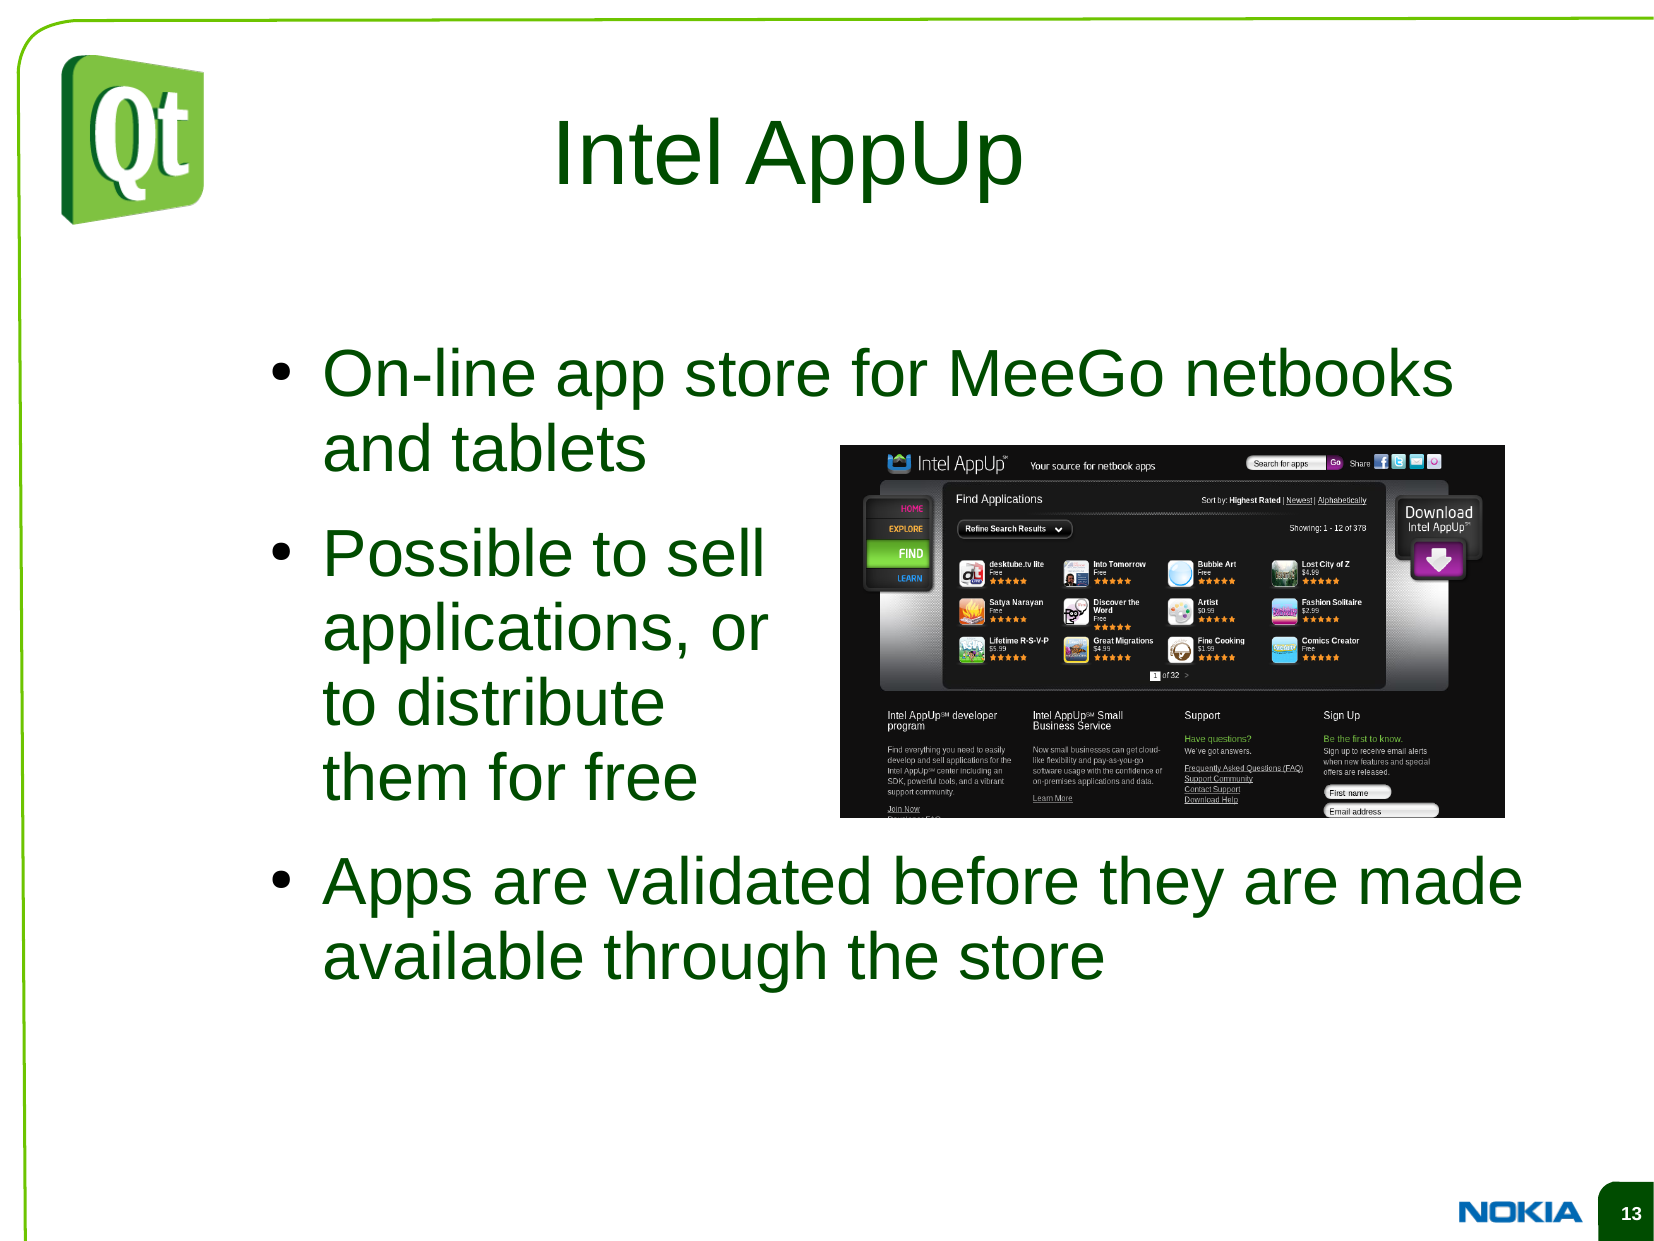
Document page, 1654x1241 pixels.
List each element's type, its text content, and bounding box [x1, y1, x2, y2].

picture [1459, 1201, 1583, 1223]
title Intel AppUp [251, 56, 1327, 250]
list On-line app store for MeeGo netbooks and tablets Possible to sell applications, or to distribute them for free Apps are validated before they are made available through the store [251, 336, 1571, 1141]
picture [840, 445, 1505, 818]
picture [61, 55, 204, 225]
